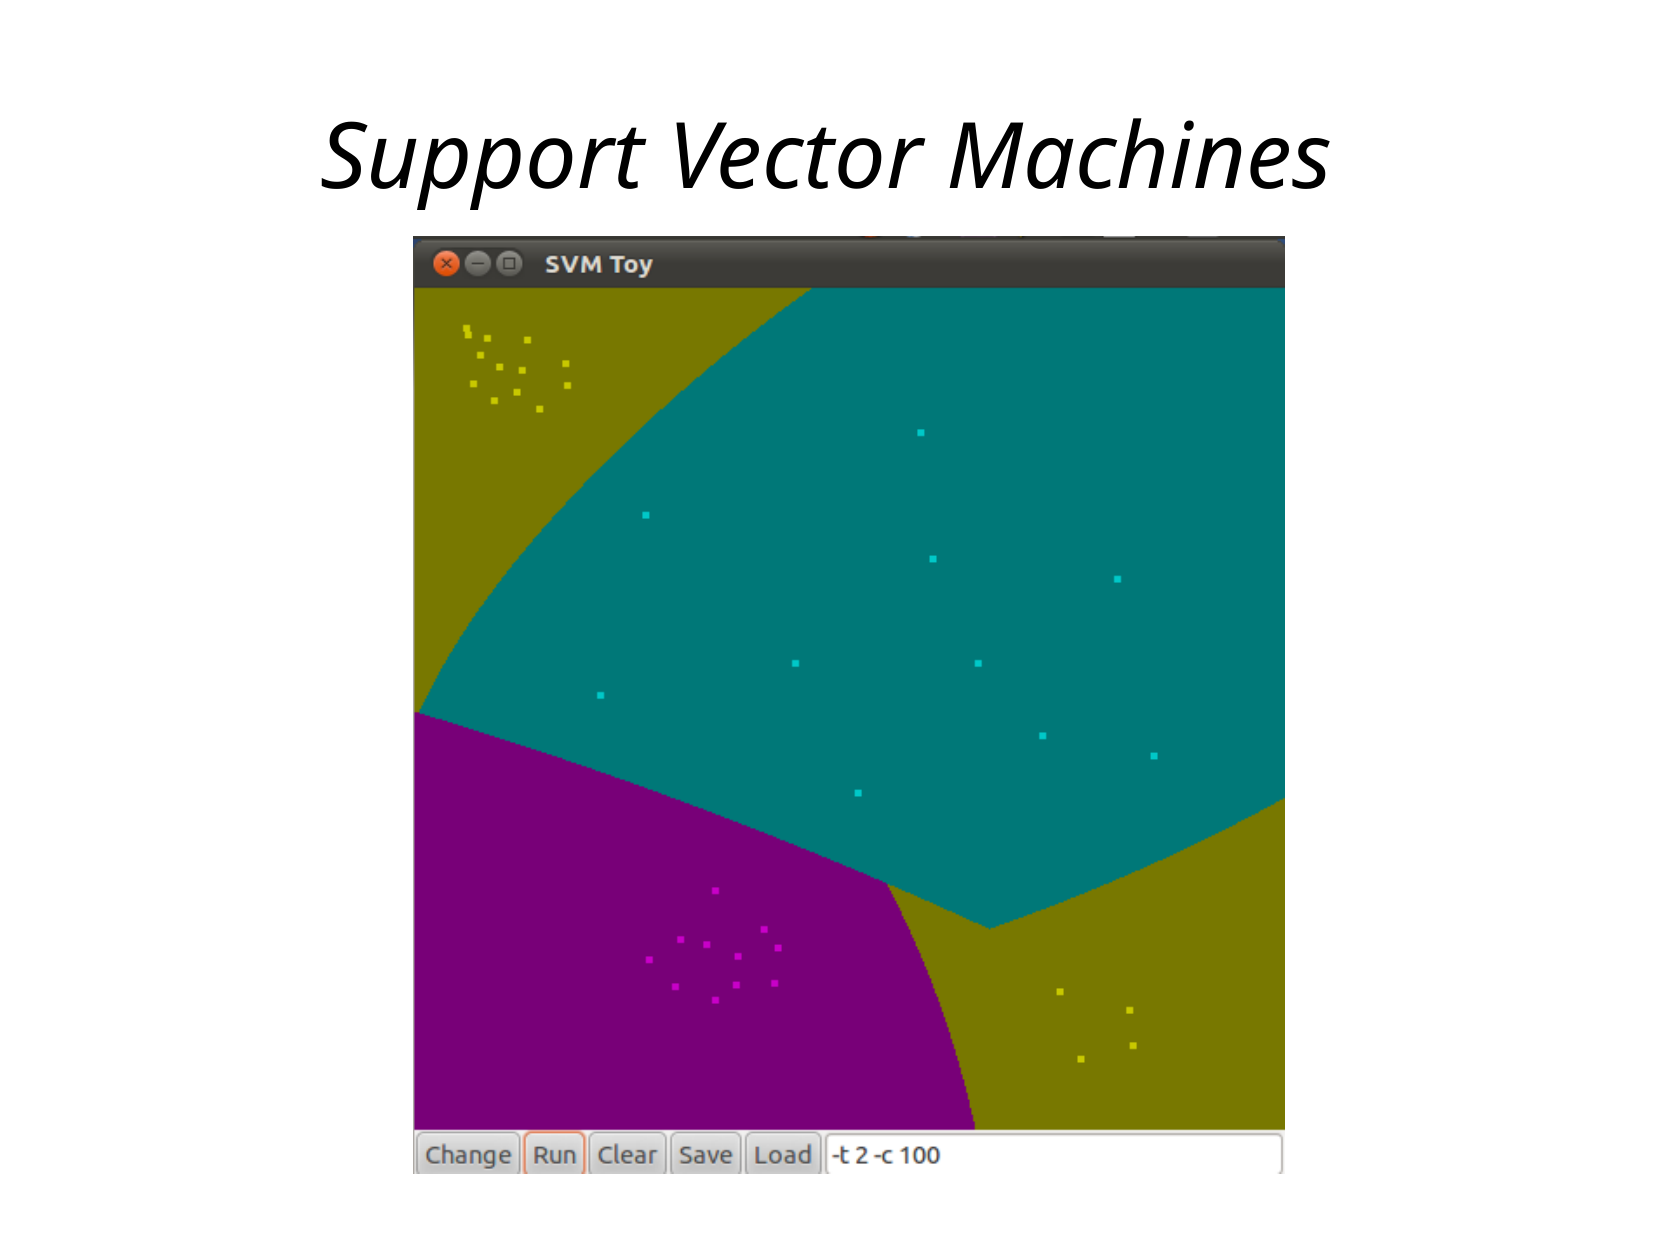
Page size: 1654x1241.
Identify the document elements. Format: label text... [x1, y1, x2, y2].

title Support Vector Machines [82, 56, 1571, 250]
picture [413, 236, 1285, 1174]
